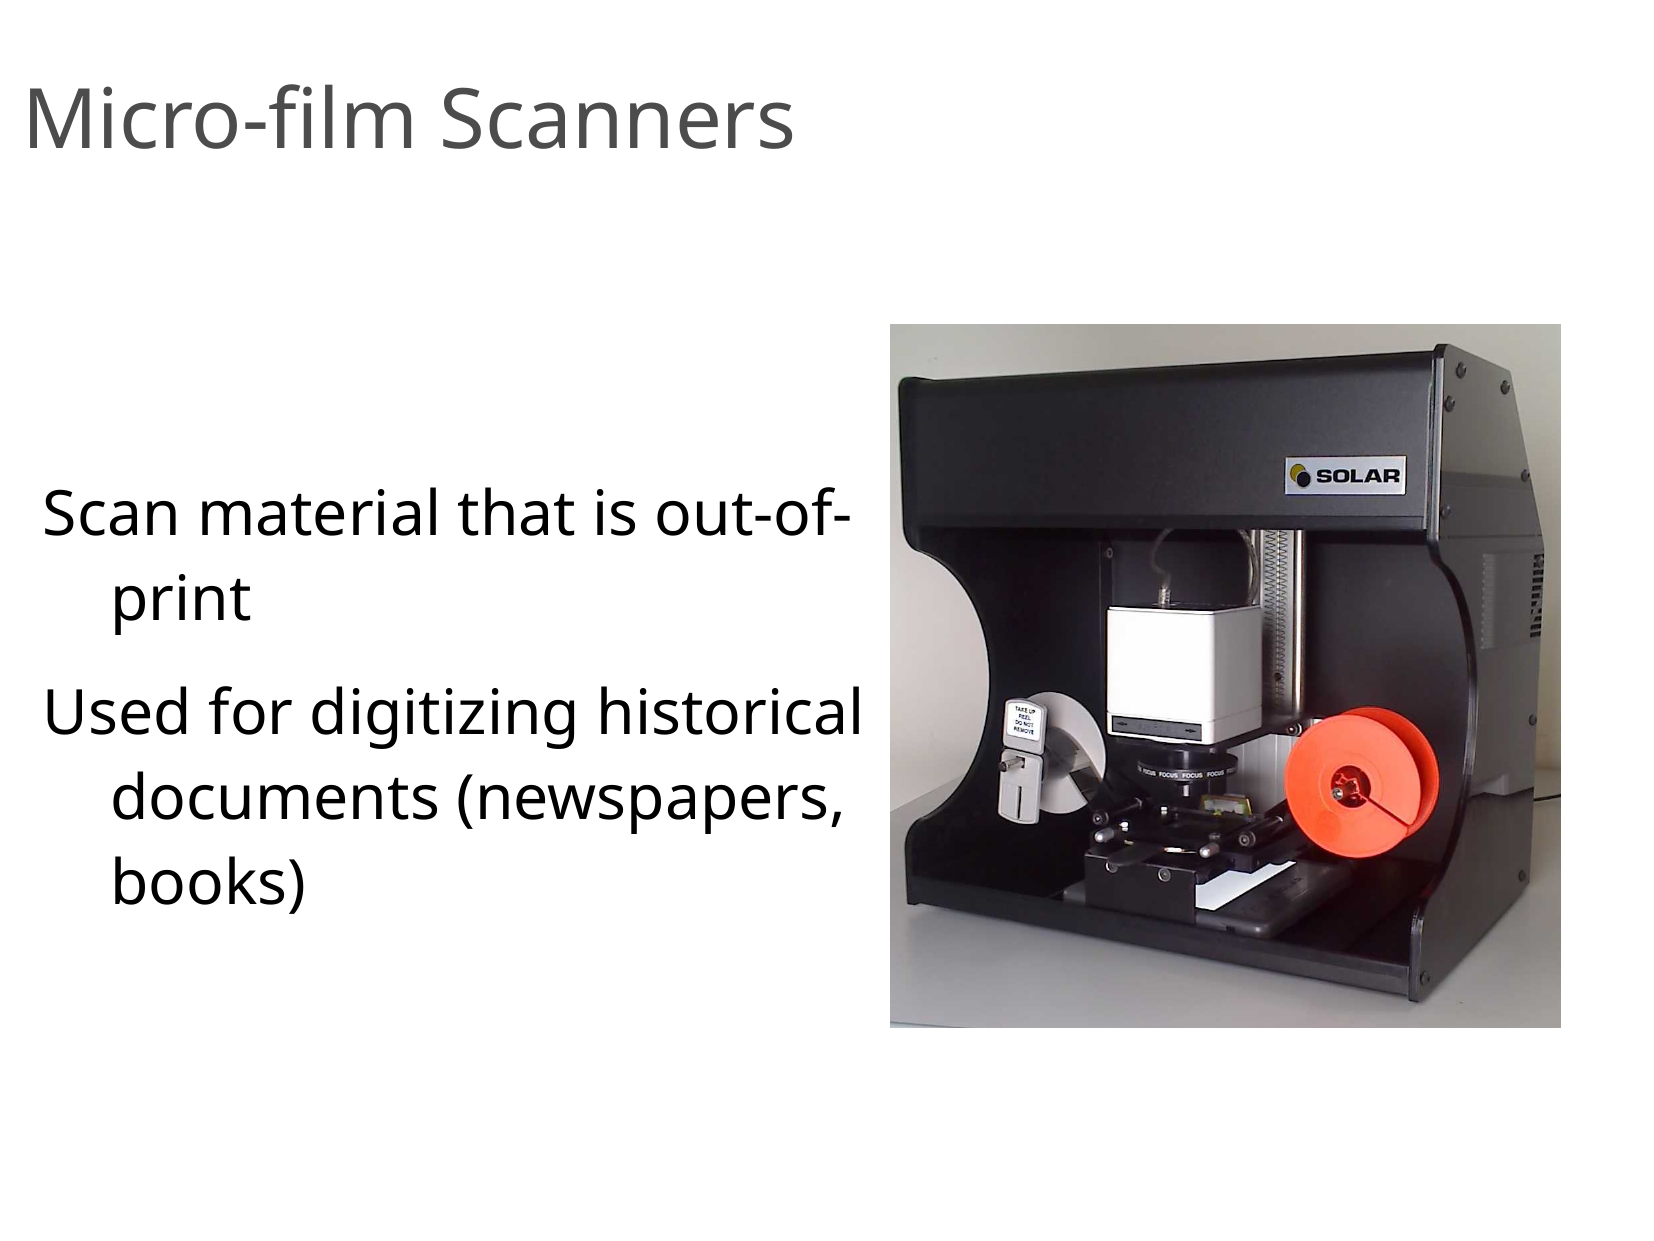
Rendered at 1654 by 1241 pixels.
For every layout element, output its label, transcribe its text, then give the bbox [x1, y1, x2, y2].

picture [890, 324, 1561, 1028]
title Micro-film Scanners [22, 26, 1654, 205]
list Scan material that is out-of-print Used for digitizing historical documents (newspapers, books) [25, 233, 892, 1158]
